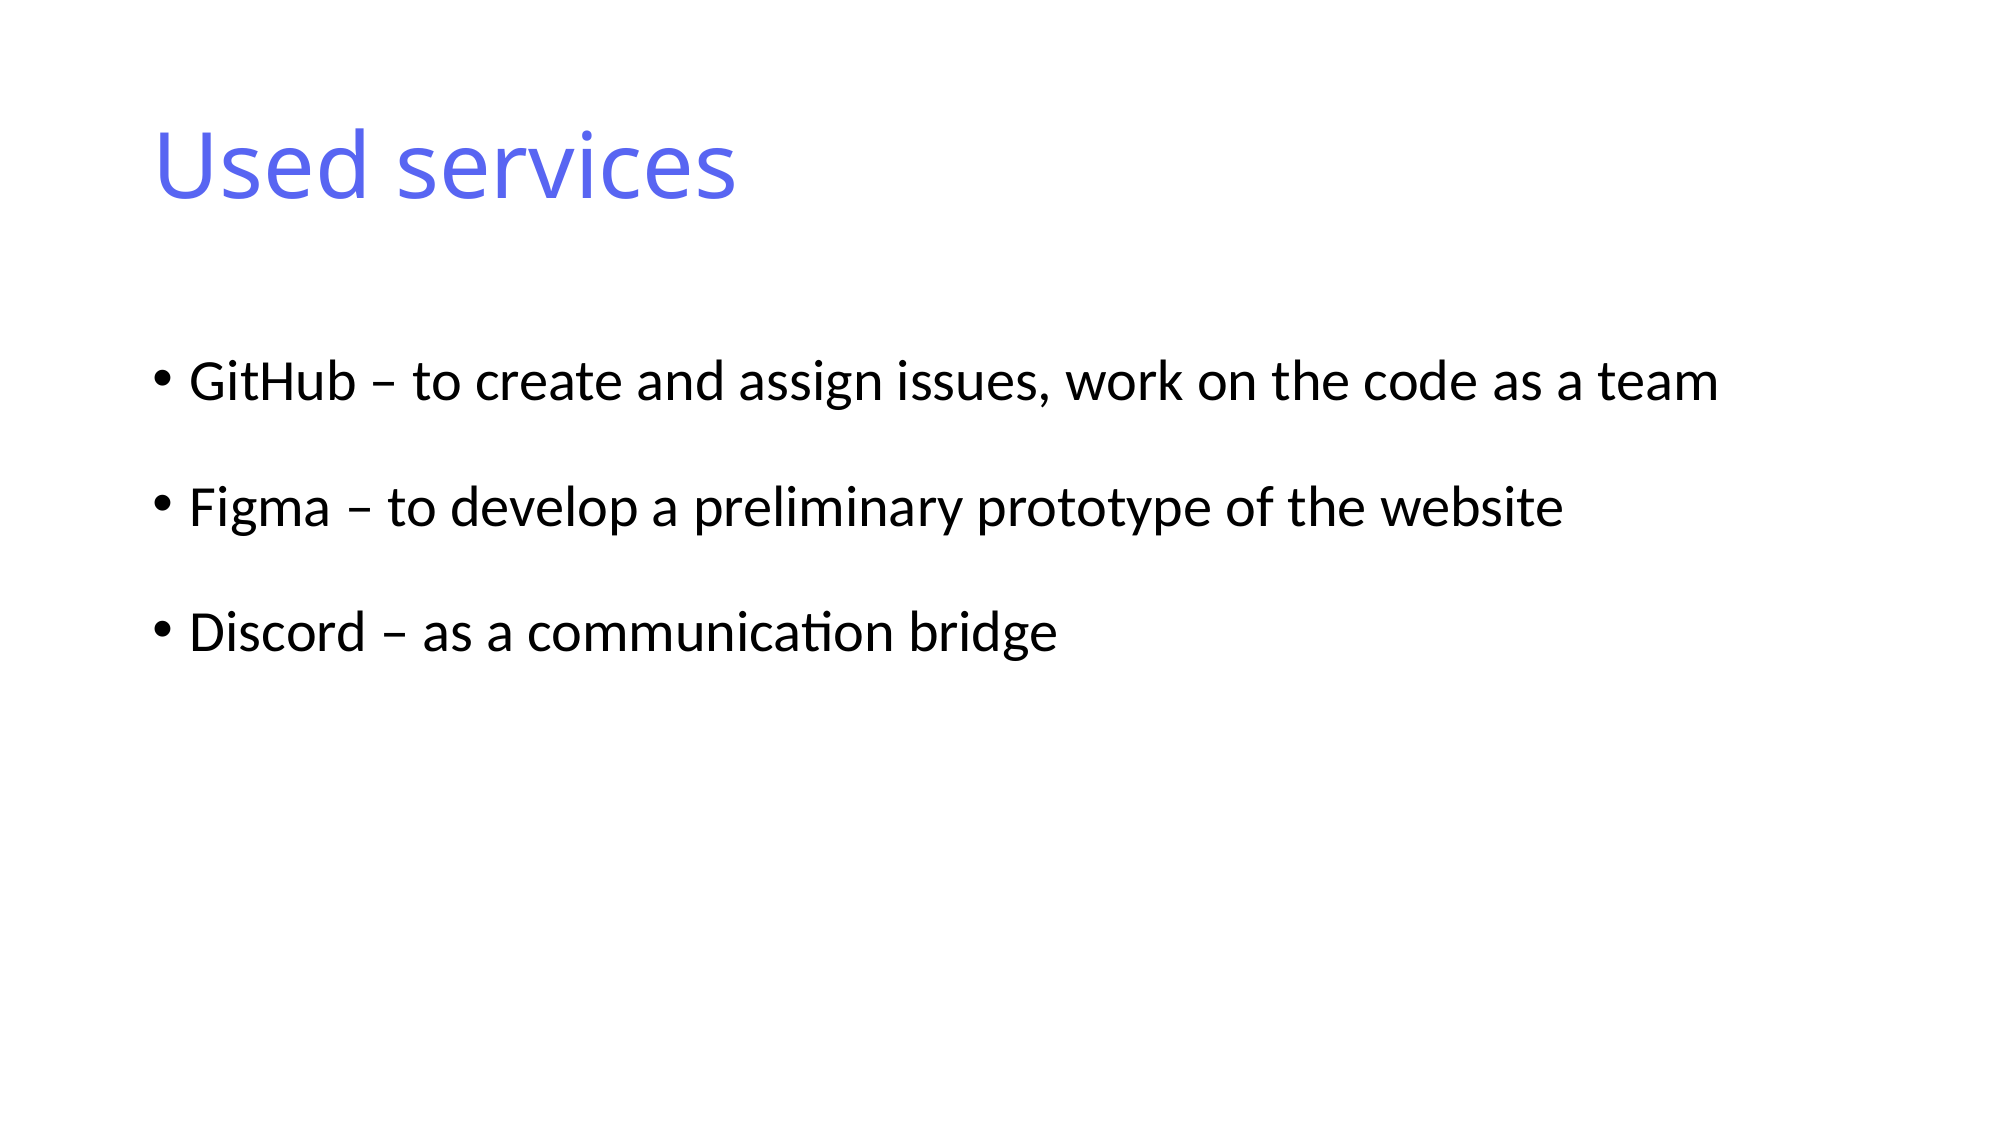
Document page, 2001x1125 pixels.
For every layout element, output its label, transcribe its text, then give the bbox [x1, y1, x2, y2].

title Used services [137, 59, 1863, 278]
list GitHub – to create and assign issues, work on the code as a team Figma – to develop a preliminary prototype of the website Discord – as a communication bridge [137, 299, 1863, 1014]
